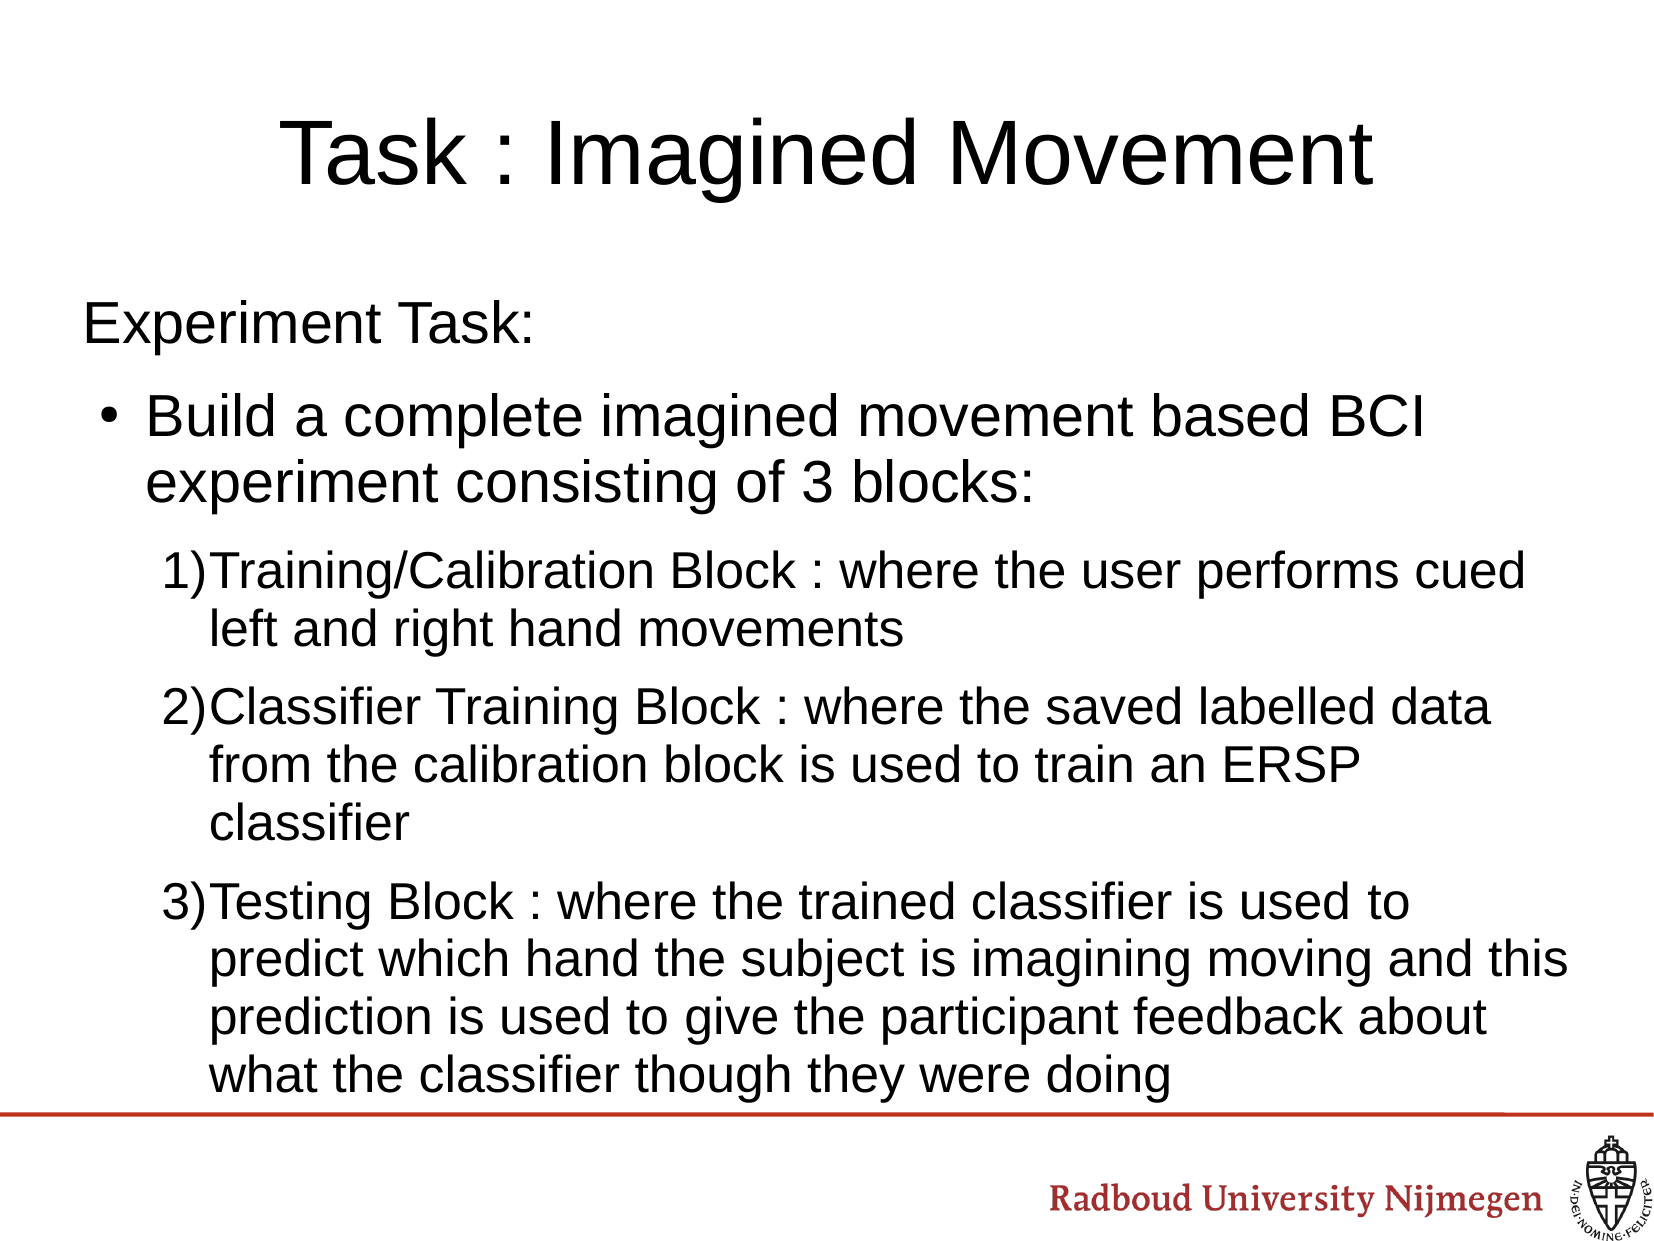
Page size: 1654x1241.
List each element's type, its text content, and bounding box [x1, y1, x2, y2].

list Experiment Task: Build a complete imagined movement based BCI experiment consisting of 3 blocks: Training/Calibration Block : where the user performs cued left and right hand movements Classifier Training Block : where the saved labelled data from the calibration block is used to train an ERSP classifier Testing Block : where the trained classifier is used to predict which hand the subject is imagining moving and this prediction is used to give the participant feedback about what the classifier though they were doing [82, 290, 1571, 1109]
picture [1050, 1134, 1654, 1241]
title Task : Imagined Movement [82, 49, 1571, 257]
